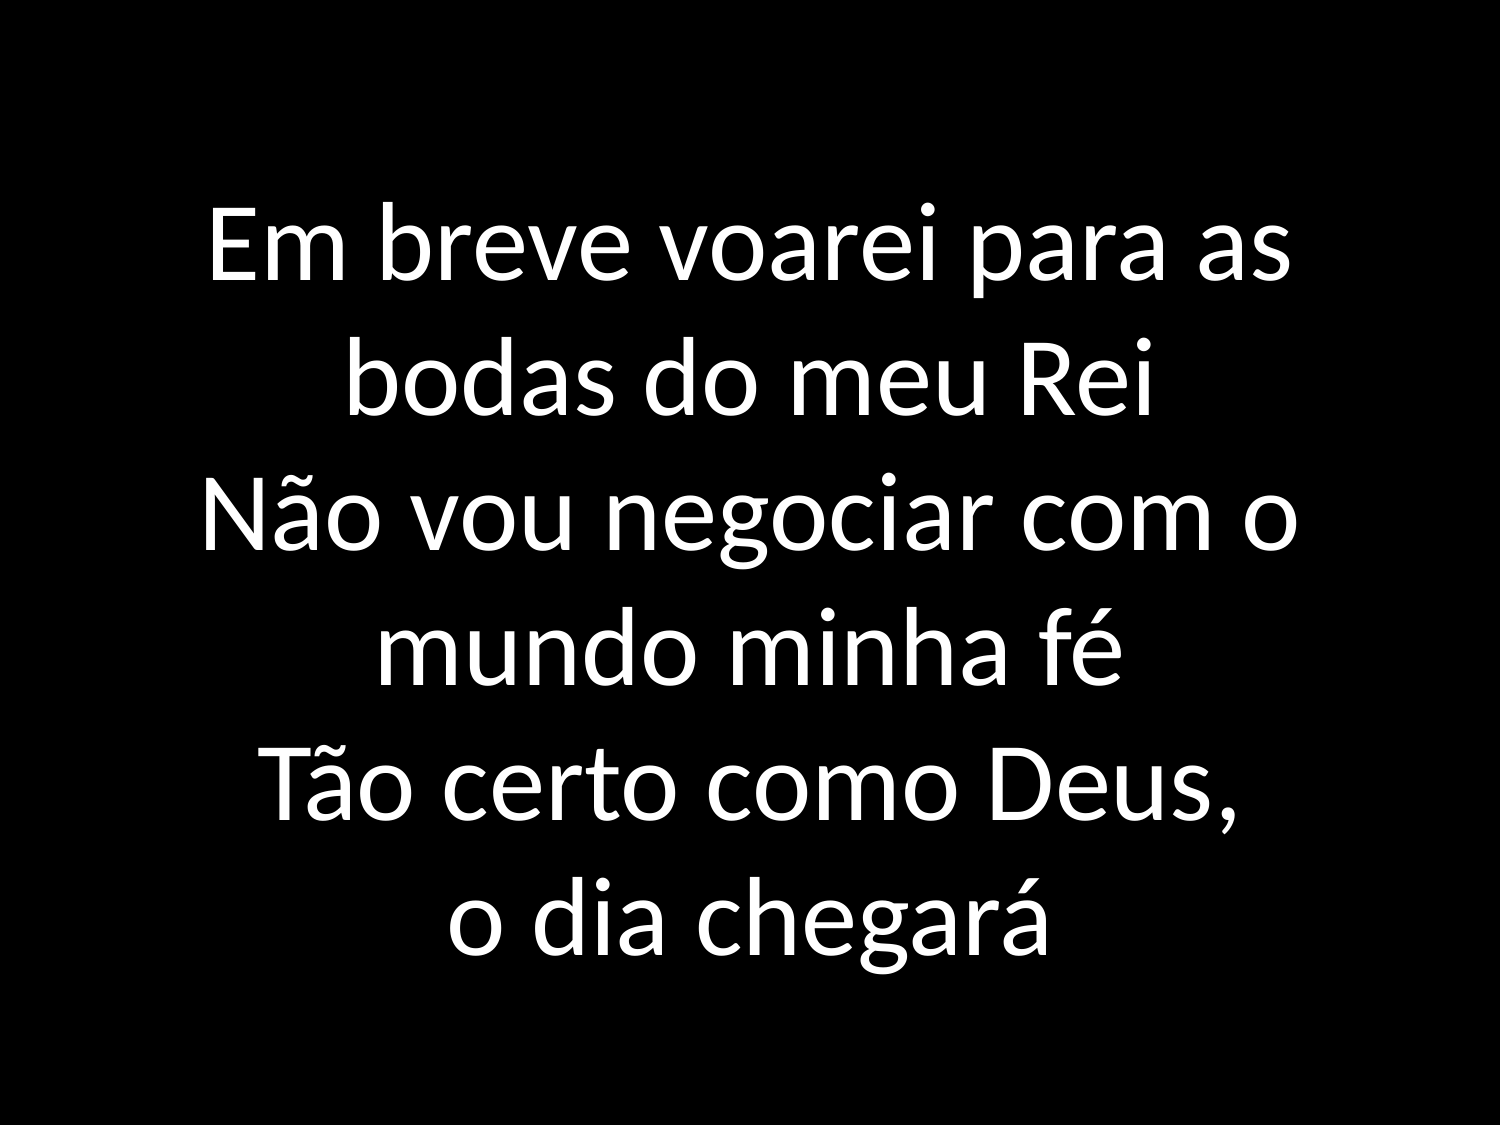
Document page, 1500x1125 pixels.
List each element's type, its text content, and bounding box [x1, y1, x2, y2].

title Em breve voarei para as bodas do meu Rei Não vou negociar com o mundo minha fé Tão certo como Deus, o dia chegará [46, 45, 1454, 1102]
